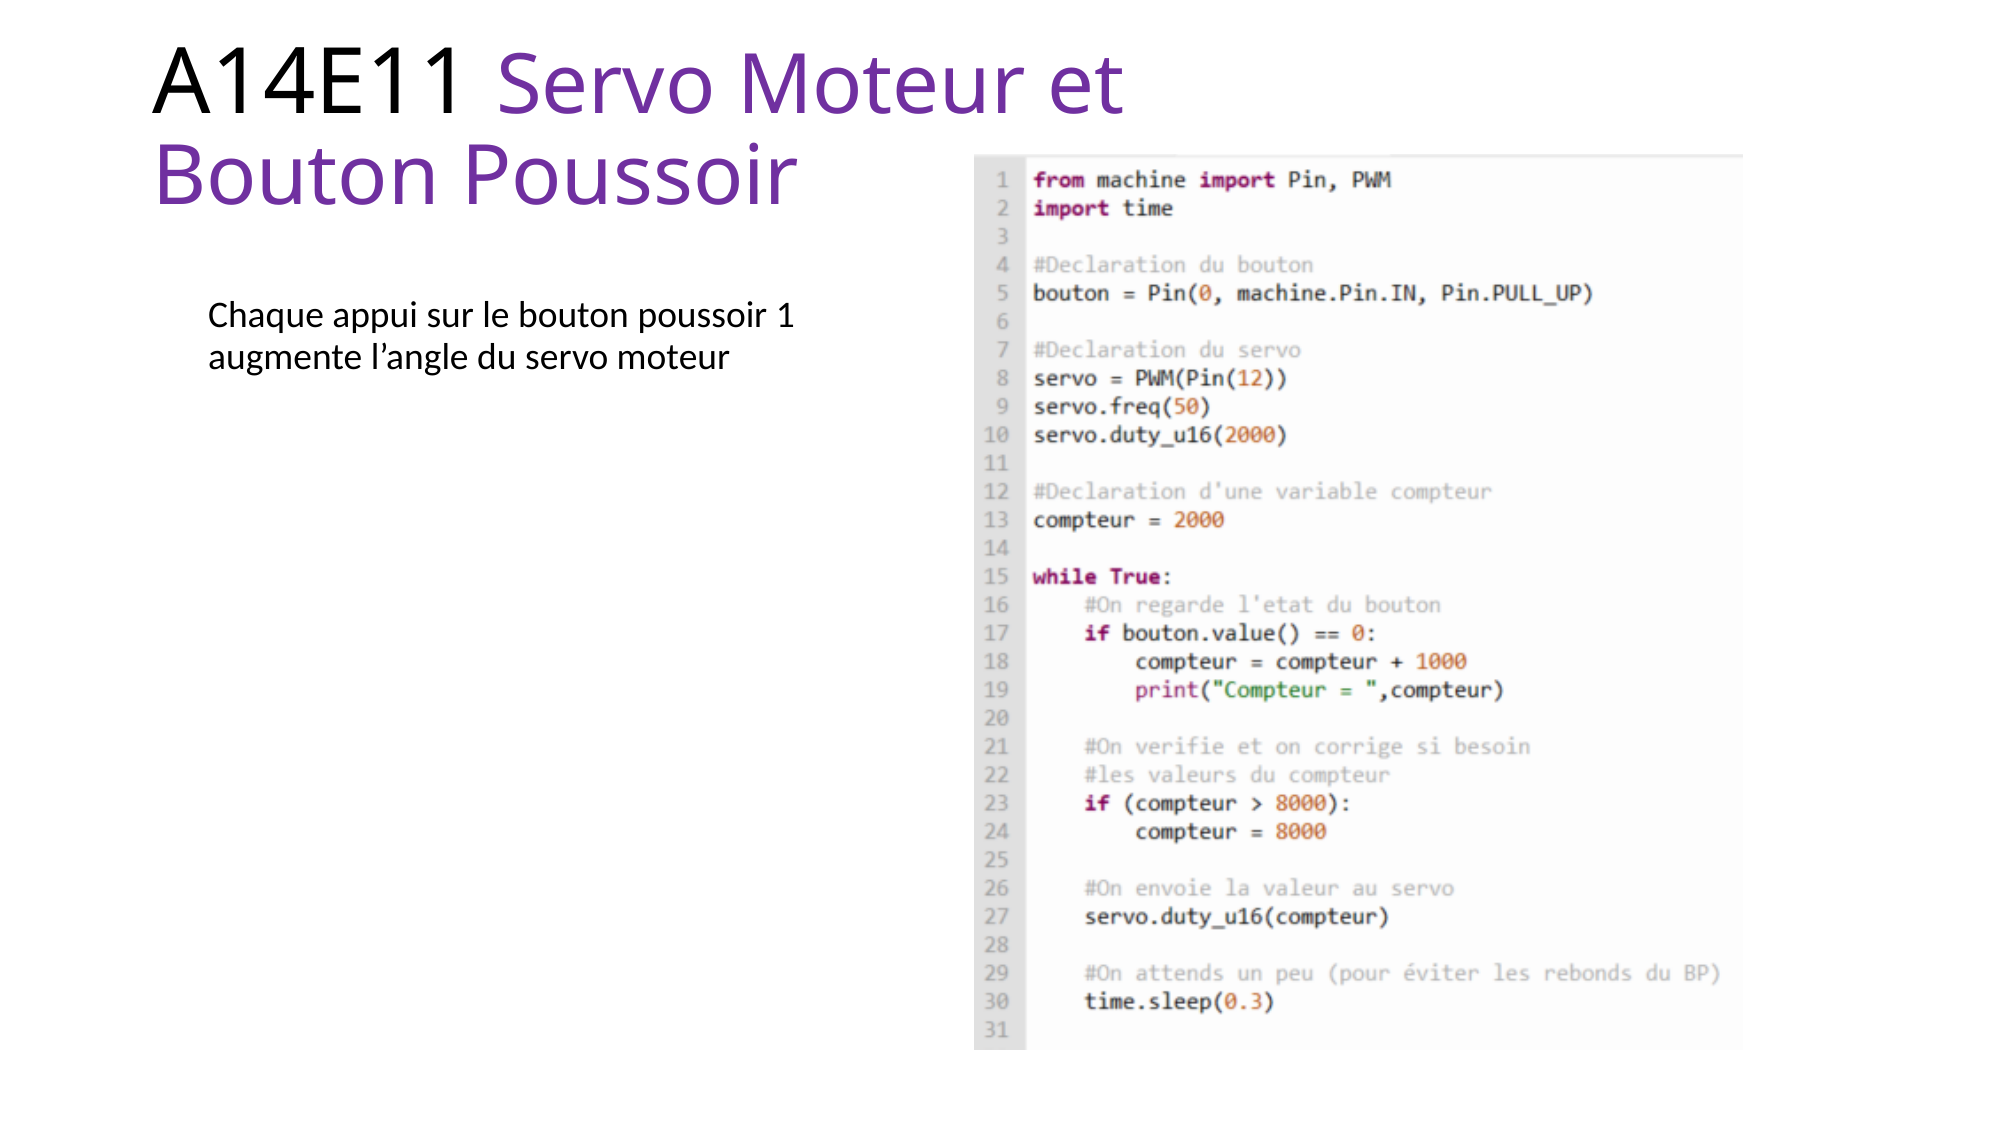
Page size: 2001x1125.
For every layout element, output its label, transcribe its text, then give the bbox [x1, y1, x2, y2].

text_box Chaque appui sur le bouton poussoir 1 augmente l’angle du servo moteur [118, 295, 886, 414]
picture [974, 154, 1743, 1050]
text_box A14E11 Servo Moteur et Bouton Poussoir [137, 26, 1863, 285]
